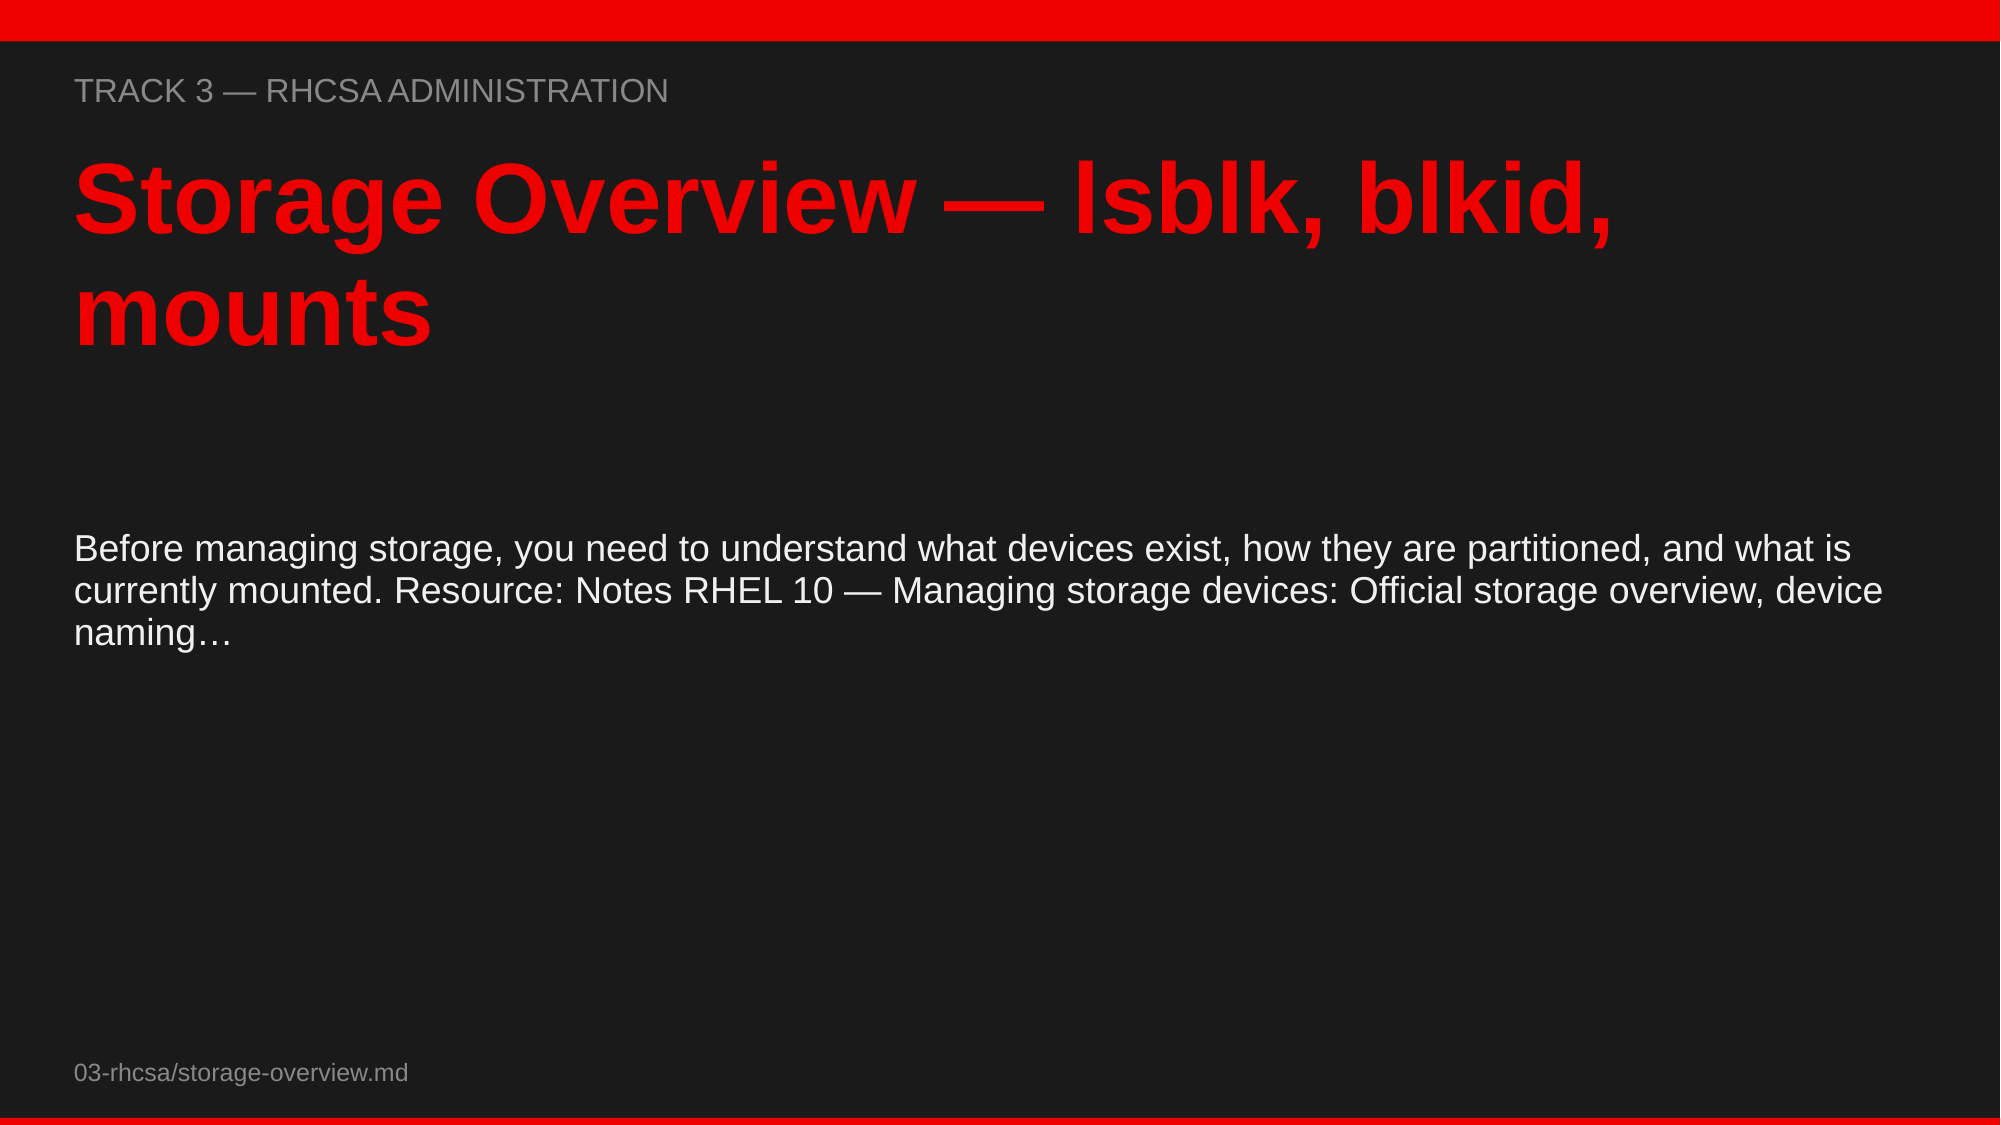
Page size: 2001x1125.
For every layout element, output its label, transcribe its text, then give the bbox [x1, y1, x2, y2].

text_box TRACK 3 — RHCSA ADMINISTRATION [59, 64, 1942, 119]
text_box Storage Overview — lsblk, blkid, mounts [59, 135, 1942, 461]
text_box [0, 0, 2001, 42]
text_box Before managing storage, you need to understand what devices exist, how they are partitioned, and what is currently mounted. Resource: Notes RHEL 10 — Managing storage devices: Official storage overview, device naming… [59, 519, 1942, 727]
text_box [0, 1117, 2001, 1125]
text_box 03-rhcsa/storage-overview.md [59, 1051, 1942, 1093]
